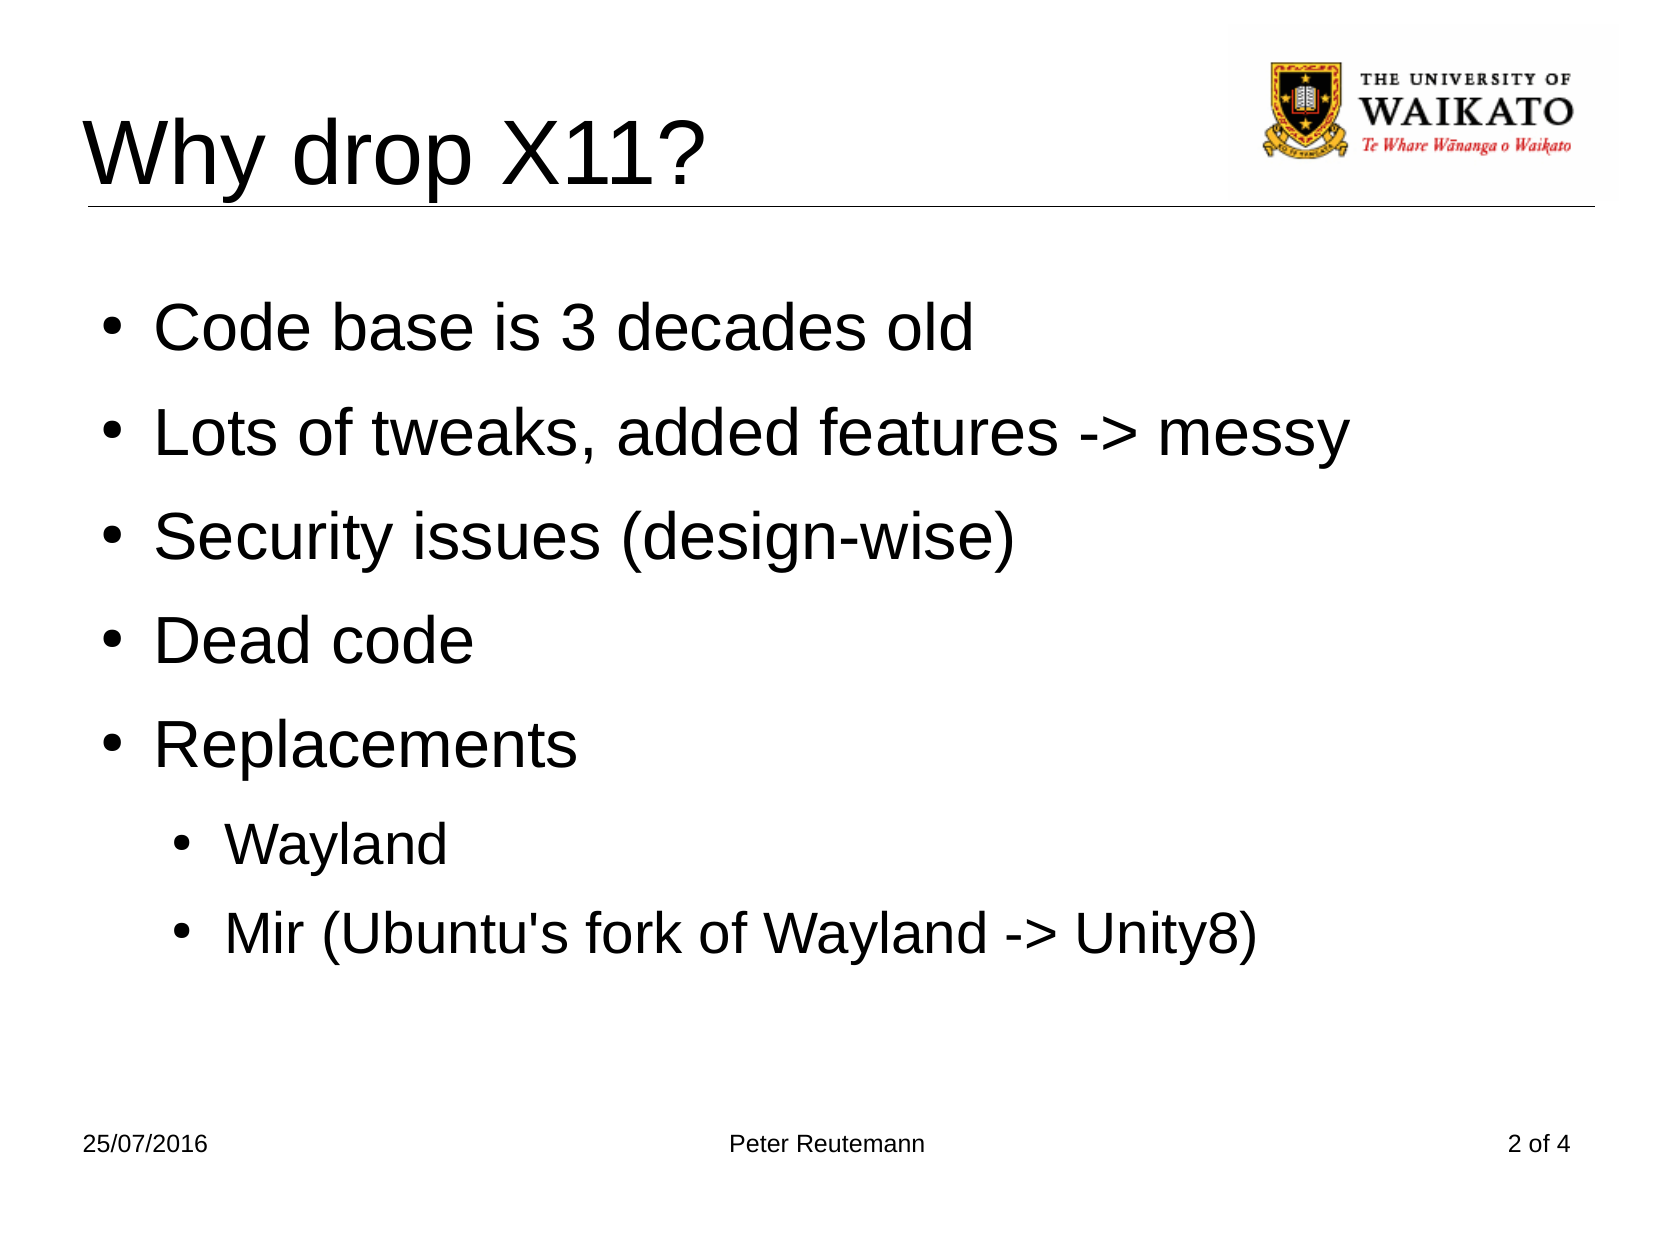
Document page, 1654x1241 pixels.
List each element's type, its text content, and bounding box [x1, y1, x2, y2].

picture [1228, 24, 1619, 201]
title Why drop X11? [82, 49, 1571, 257]
list Code base is 3 decades old Lots of tweaks, added features -> messy Security issues (design-wise) Dead code Replacements Wayland Mir (Ubuntu's fork of Wayland -> Unity8) [82, 290, 1571, 1109]
